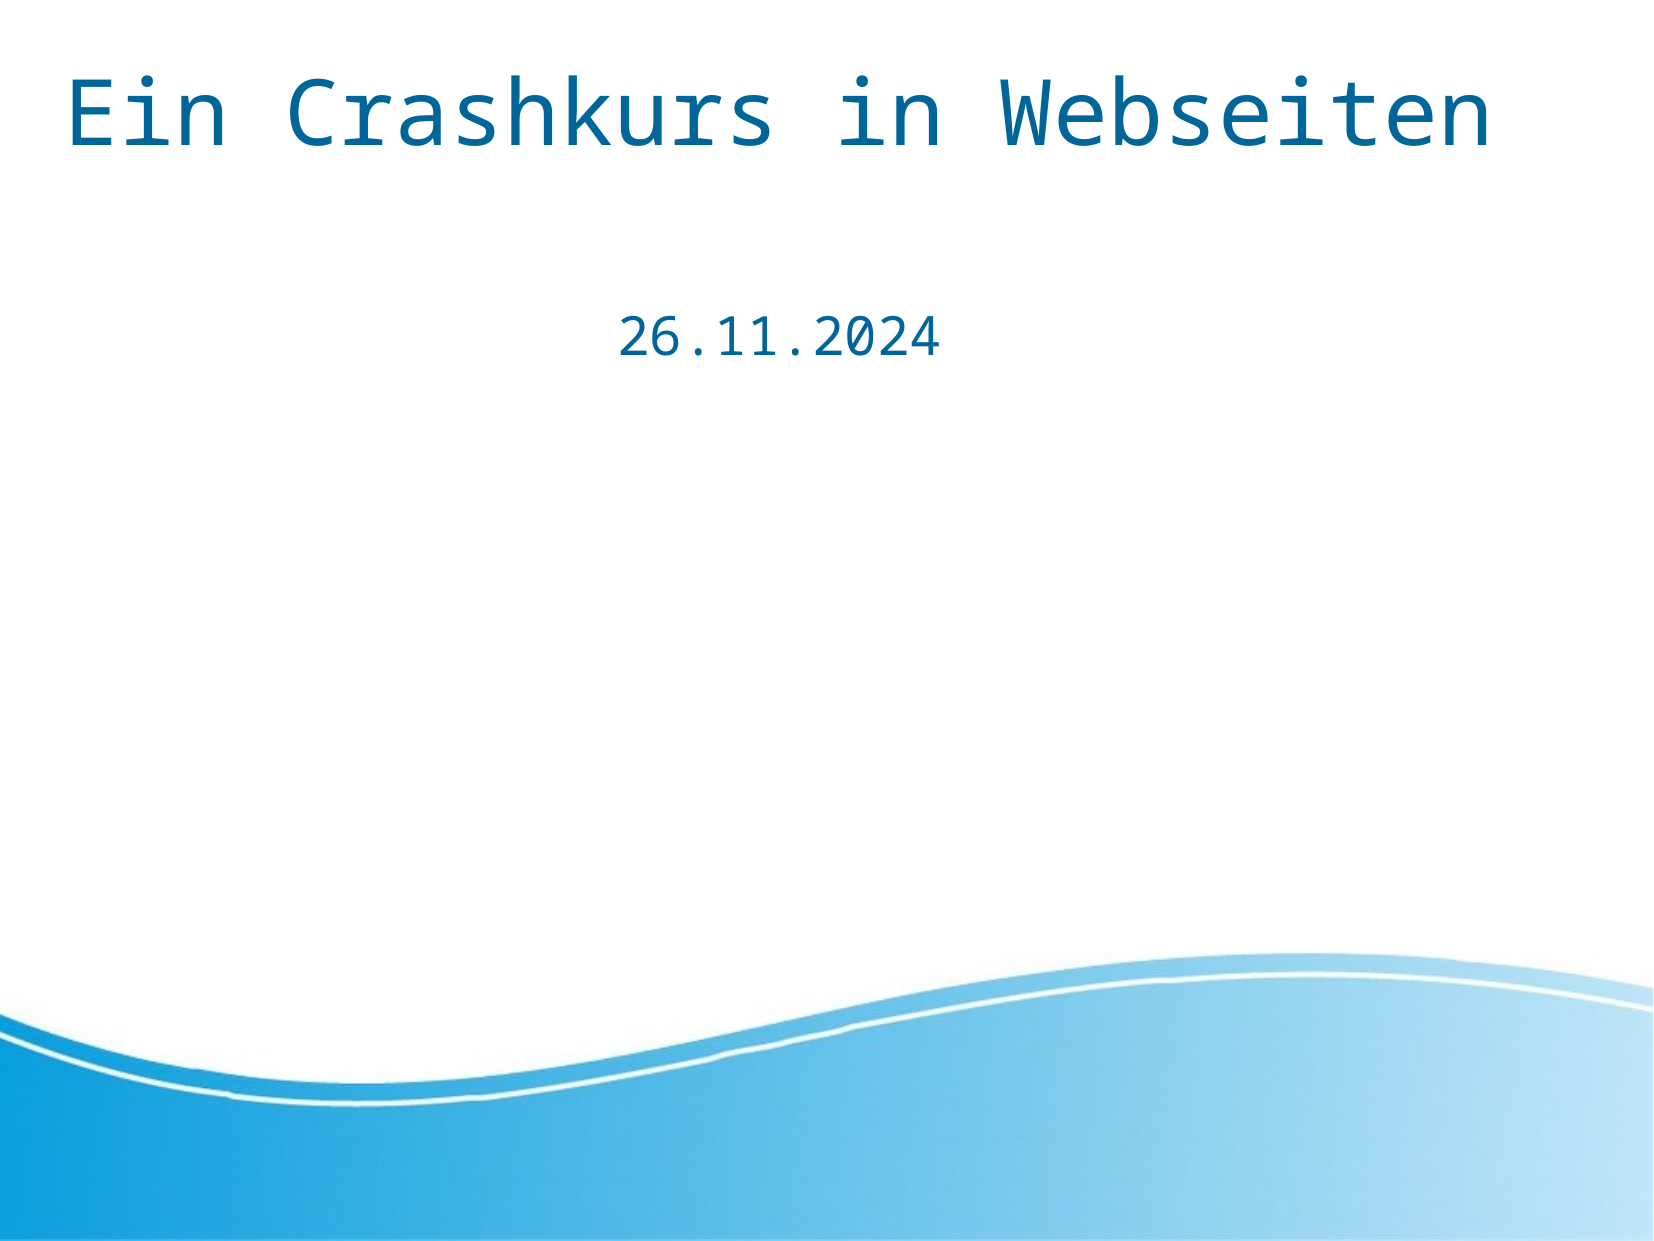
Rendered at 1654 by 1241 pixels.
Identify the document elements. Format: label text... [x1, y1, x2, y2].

title Ein Crashkurs in Webseiten 26.11.2024 [35, 51, 1524, 369]
picture [0, 952, 1654, 1241]
